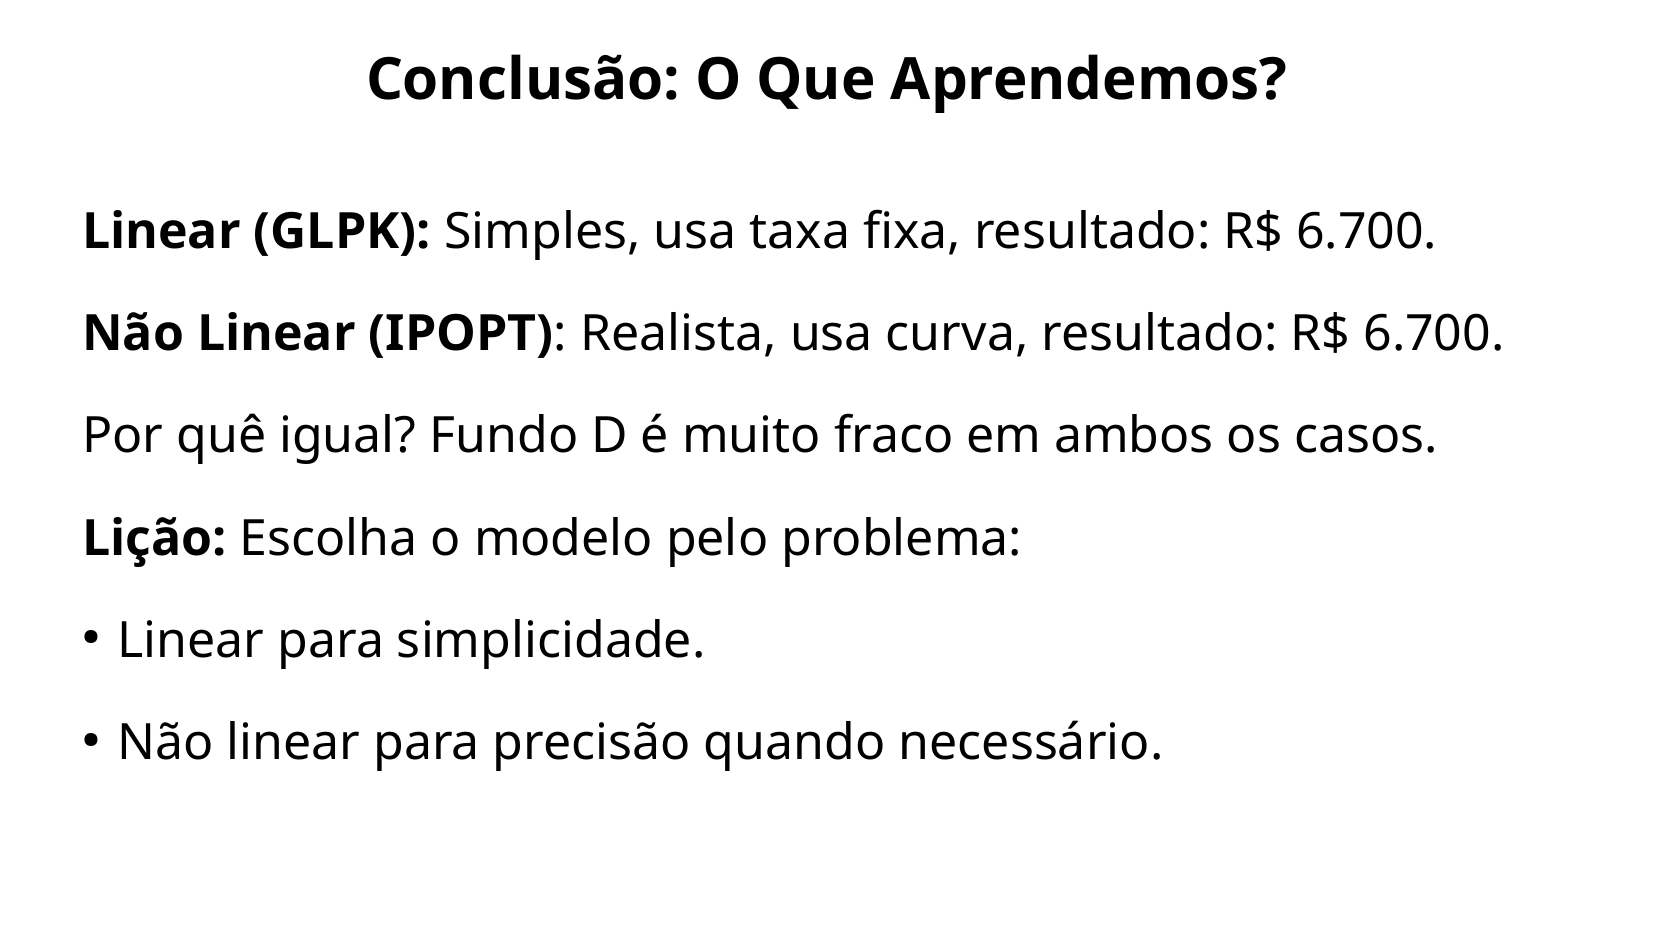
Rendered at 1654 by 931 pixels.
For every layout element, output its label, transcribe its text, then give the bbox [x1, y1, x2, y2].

title Conclusão: O Que Aprendemos? [82, 37, 1571, 160]
text_box Linear (GLPK): Simples, usa taxa fixa, resultado: R$ 6.700. Não Linear (IPOPT): Realista, usa curva, resultado: R$ 6.700. Por quê igual? Fundo D é muito fraco em ambos os casos. Lição: Escolha o modelo pelo problema: Linear para simplicidade. Não linear para precisão quando necessário. [82, 160, 1571, 665]
